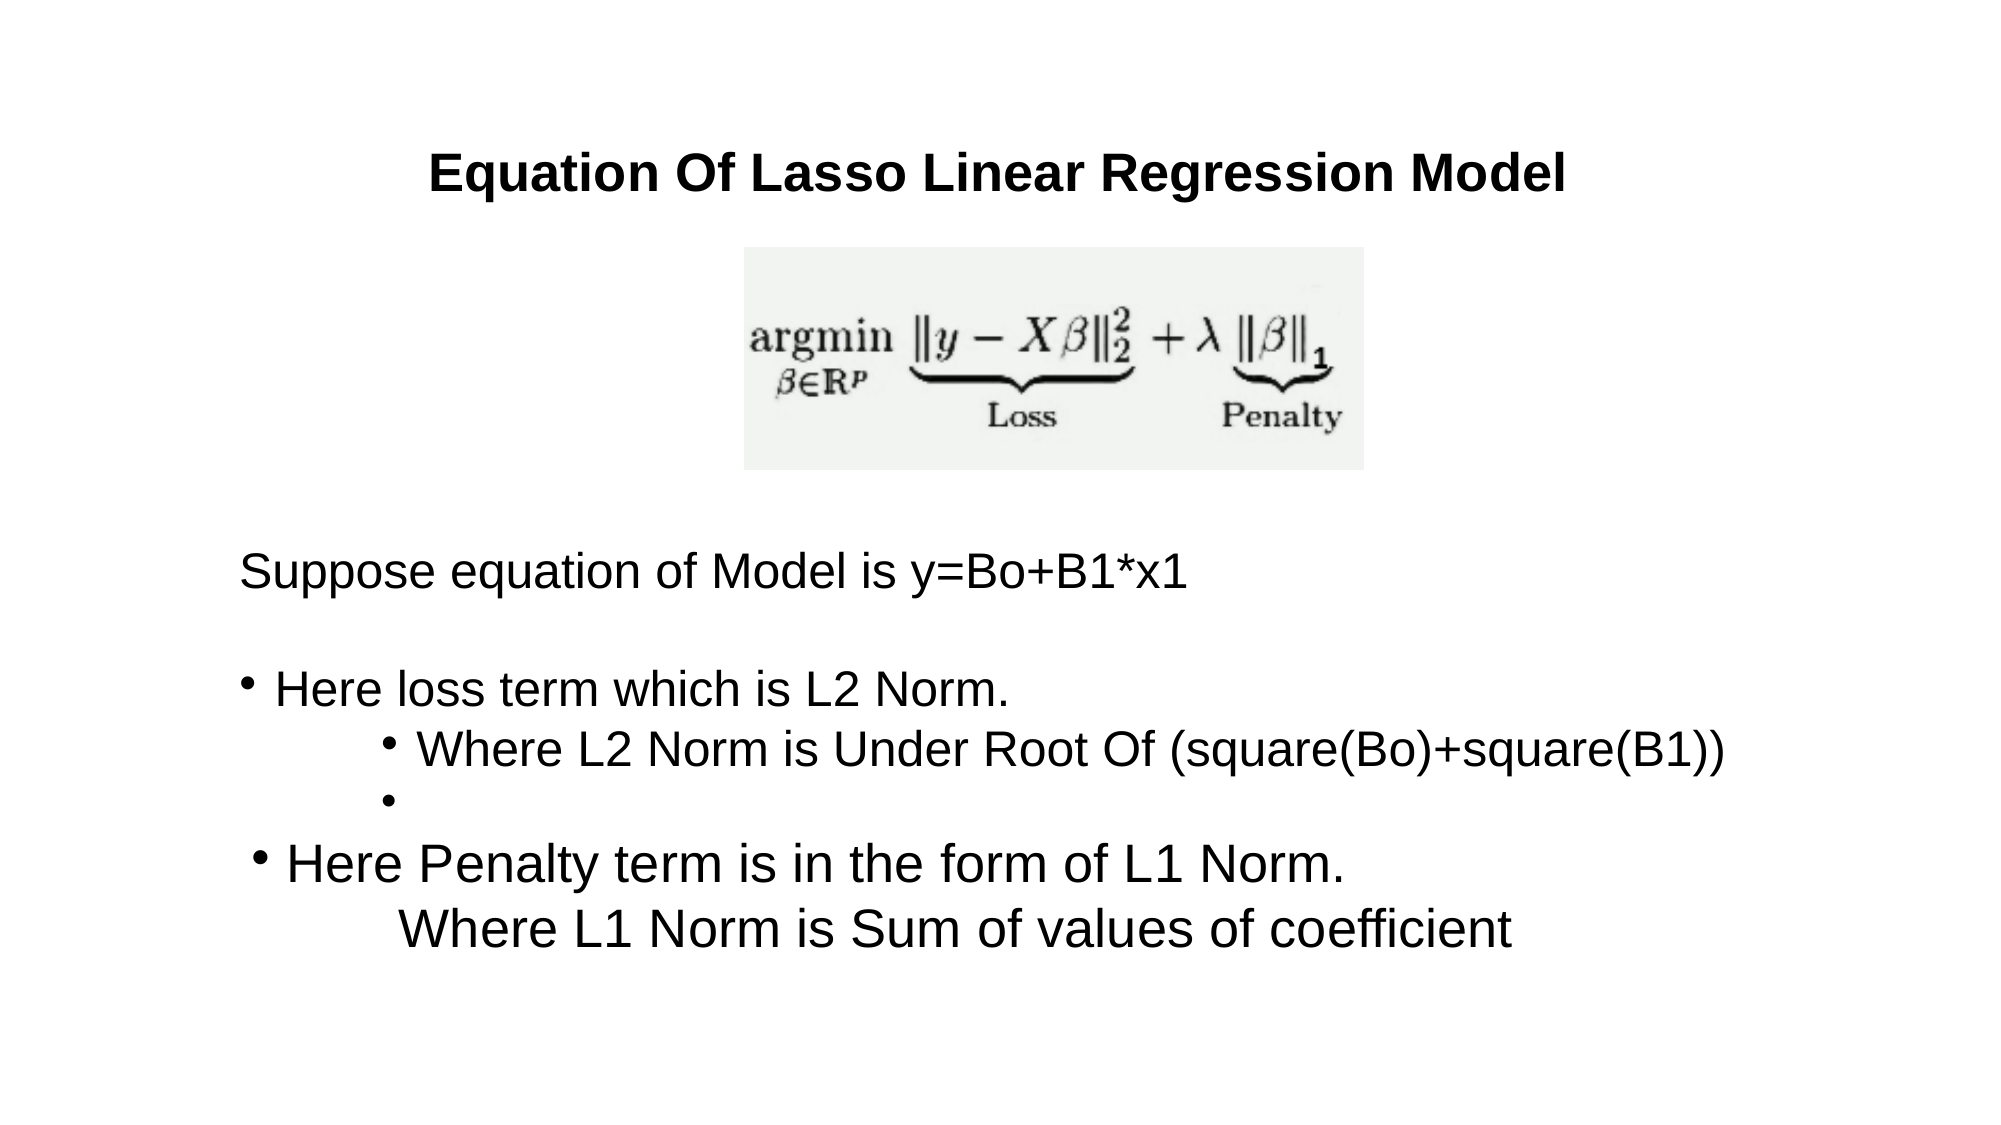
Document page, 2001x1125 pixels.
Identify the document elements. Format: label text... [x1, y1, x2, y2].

text_box Here loss term which is L2 Norm. Where L2 Norm is Under Root Of (square(Bo)+square(B1)) [224, 649, 1890, 827]
text_box Suppose equation of Model is y=Bo+B1*x1 [224, 531, 1205, 603]
picture [744, 247, 1364, 470]
text_box Here Penalty term is in the form of L1 Norm. Where L1 Norm is Sum of values of coefficient [236, 820, 1737, 957]
text_box Equation Of Lasso Linear Regression Model [413, 129, 1584, 206]
